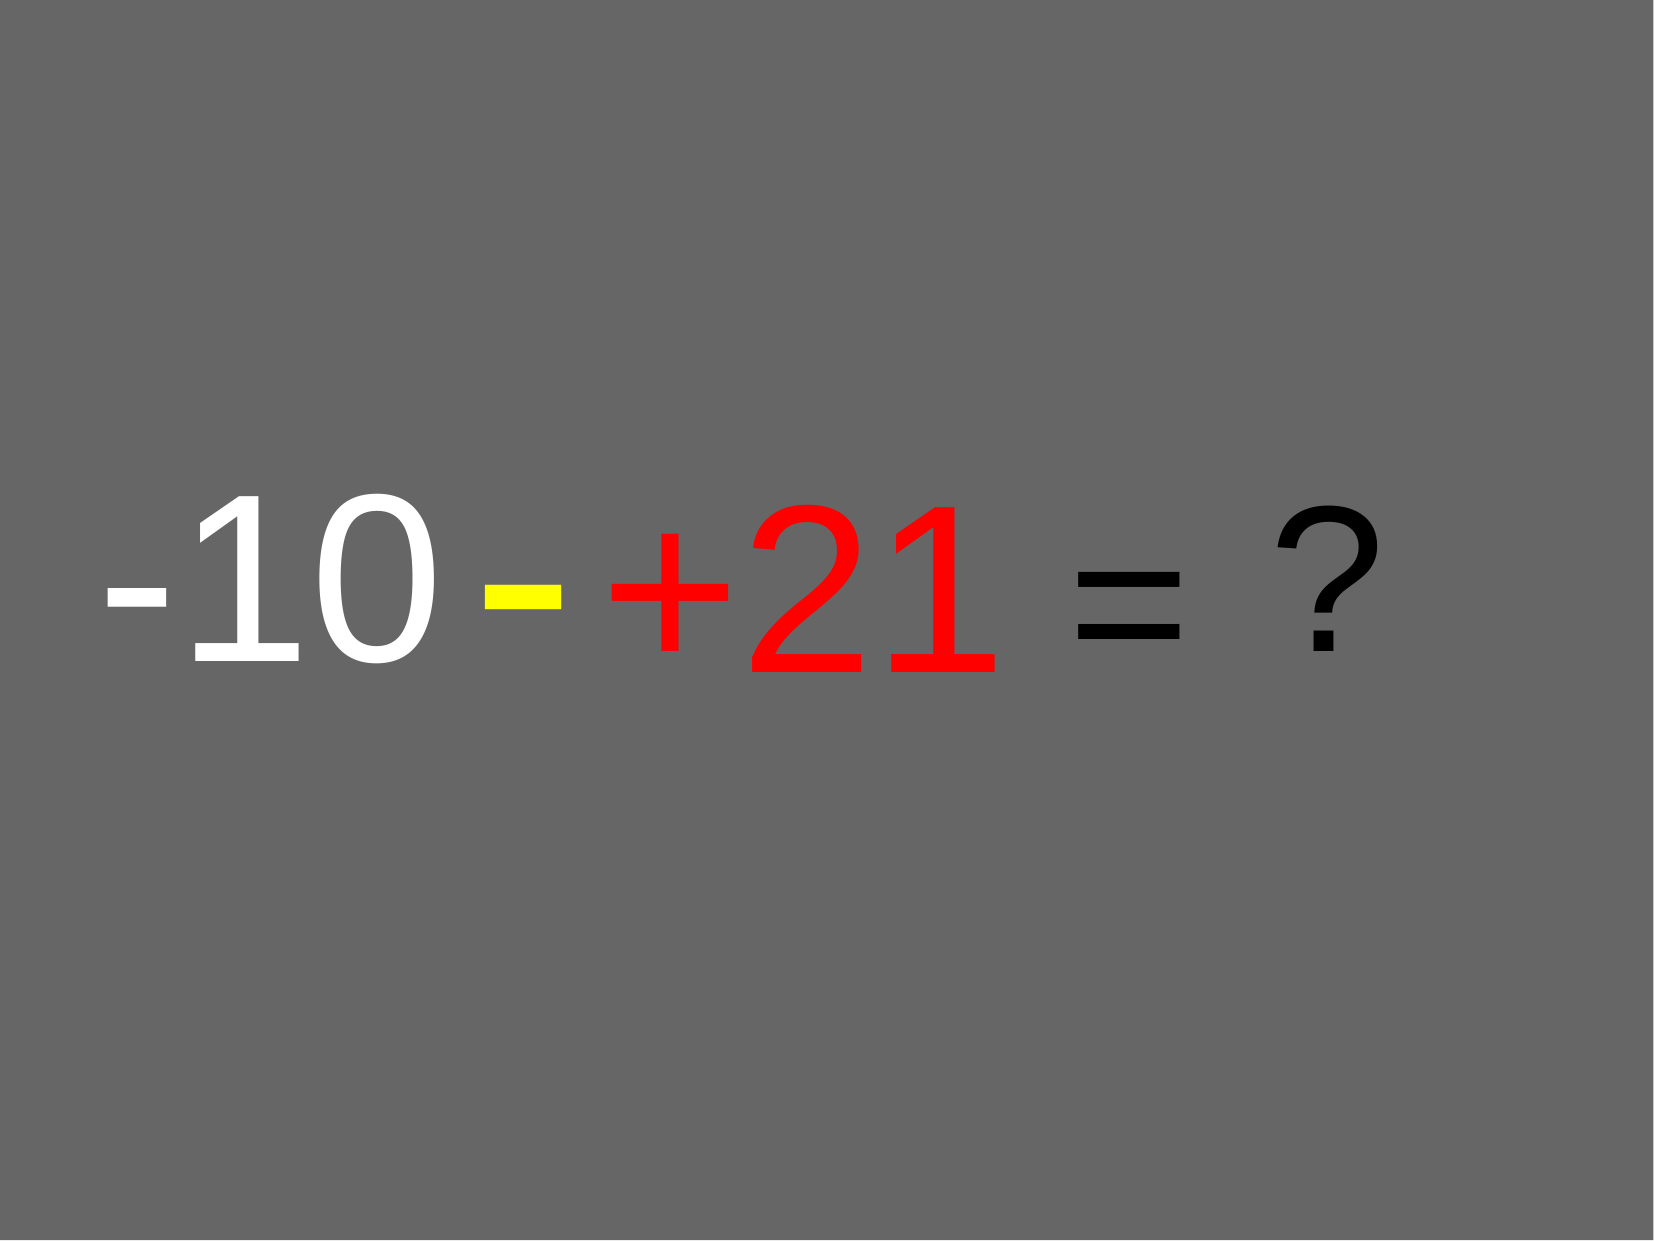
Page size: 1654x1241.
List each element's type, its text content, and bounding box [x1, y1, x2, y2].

text_box - [457, 389, 609, 754]
text_box +21 [609, 448, 1054, 745]
text_box = [1053, 478, 1205, 727]
text_box -10 [82, 437, 457, 720]
text_box ? [1254, 455, 1406, 703]
text_box [0, 0, 1654, 1241]
